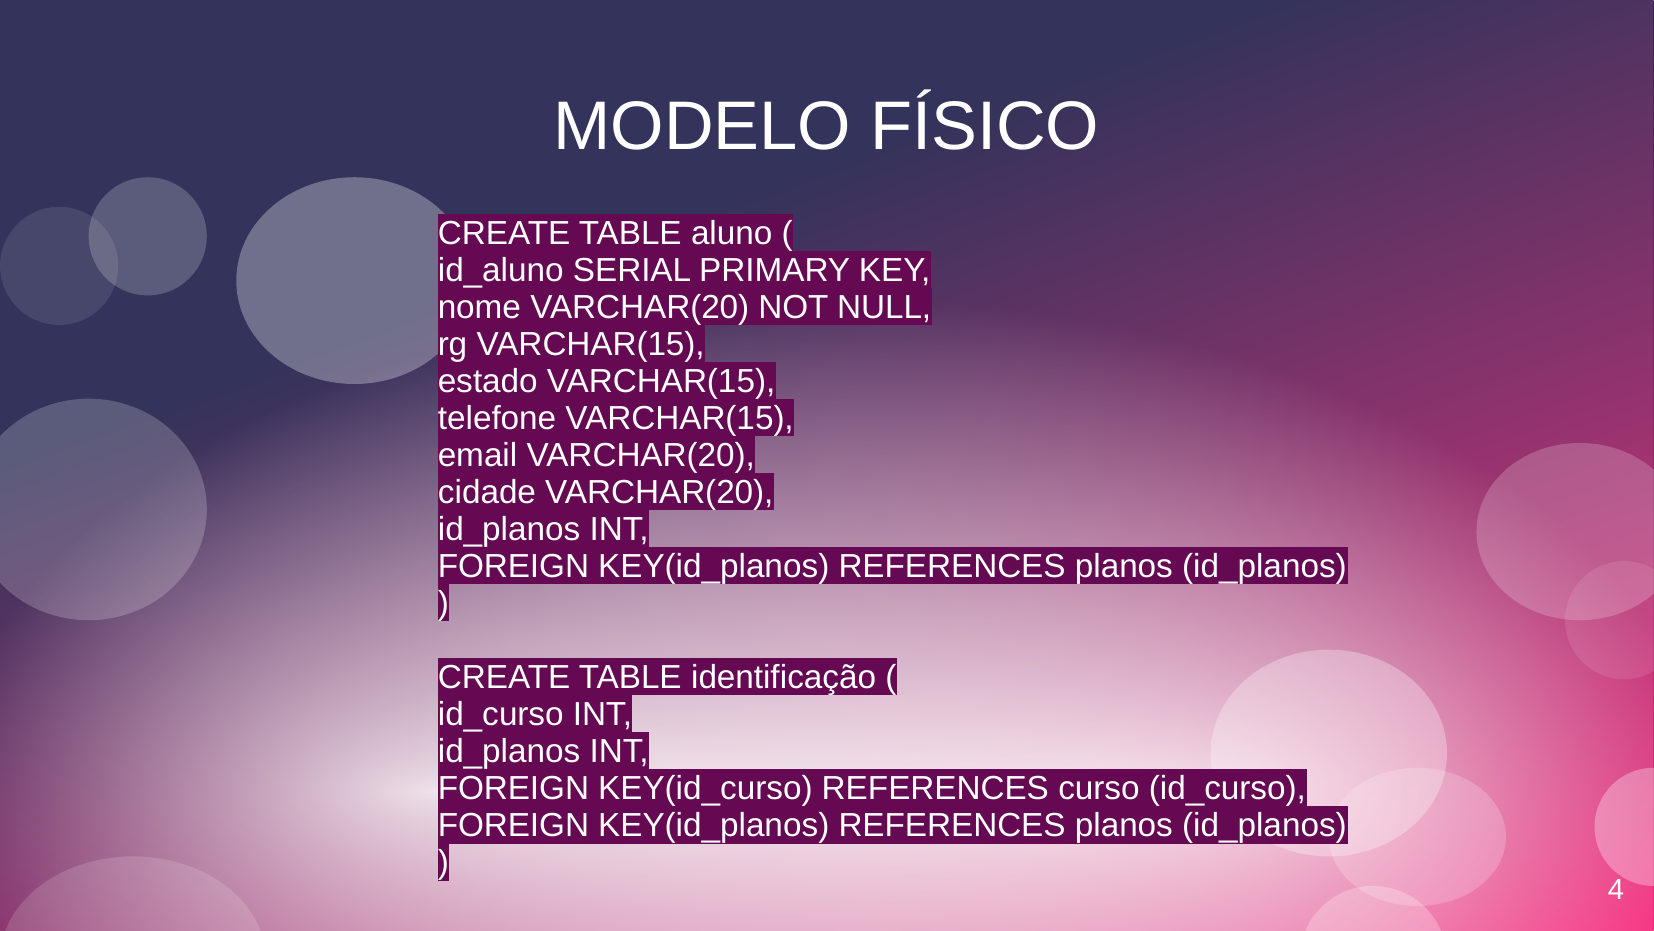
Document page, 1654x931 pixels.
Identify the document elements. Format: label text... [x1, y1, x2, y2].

title MODELO FÍSICO [88, 44, 1565, 207]
text_box CREATE TABLE aluno ( id_aluno SERIAL PRIMARY KEY, nome VARCHAR(20) NOT NULL, rg VARCHAR(15), estado VARCHAR(15), telefone VARCHAR(15), email VARCHAR(20), cidade VARCHAR(20), id_planos INT, FOREIGN KEY(id_planos) REFERENCES planos (id_planos) ) CREATE TABLE identificação ( id_curso INT, id_planos INT, FOREIGN KEY(id_curso) REFERENCES curso (id_curso), FOREIGN KEY(id_planos) REFERENCES planos (id_planos) ) [423, 206, 1477, 931]
